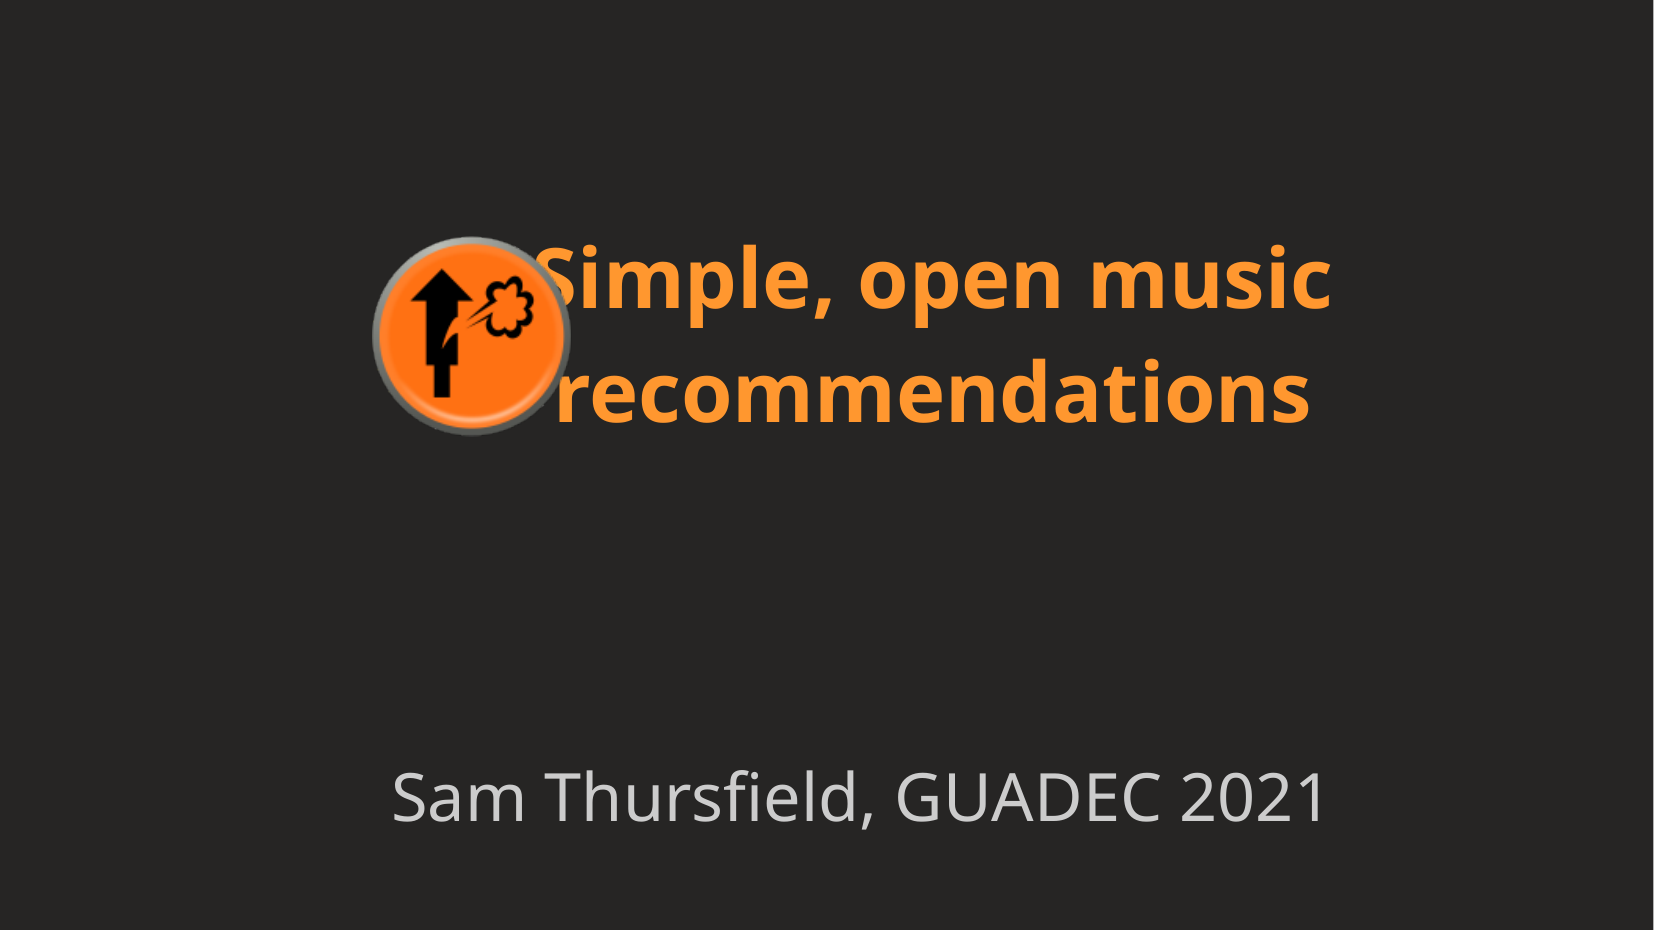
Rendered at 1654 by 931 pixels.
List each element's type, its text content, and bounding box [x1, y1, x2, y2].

title Simple, open music recommendations [573, 236, 1376, 431]
picture [372, 236, 573, 437]
list Sam Thursfield, GUADEC 2021 [82, 750, 1571, 917]
